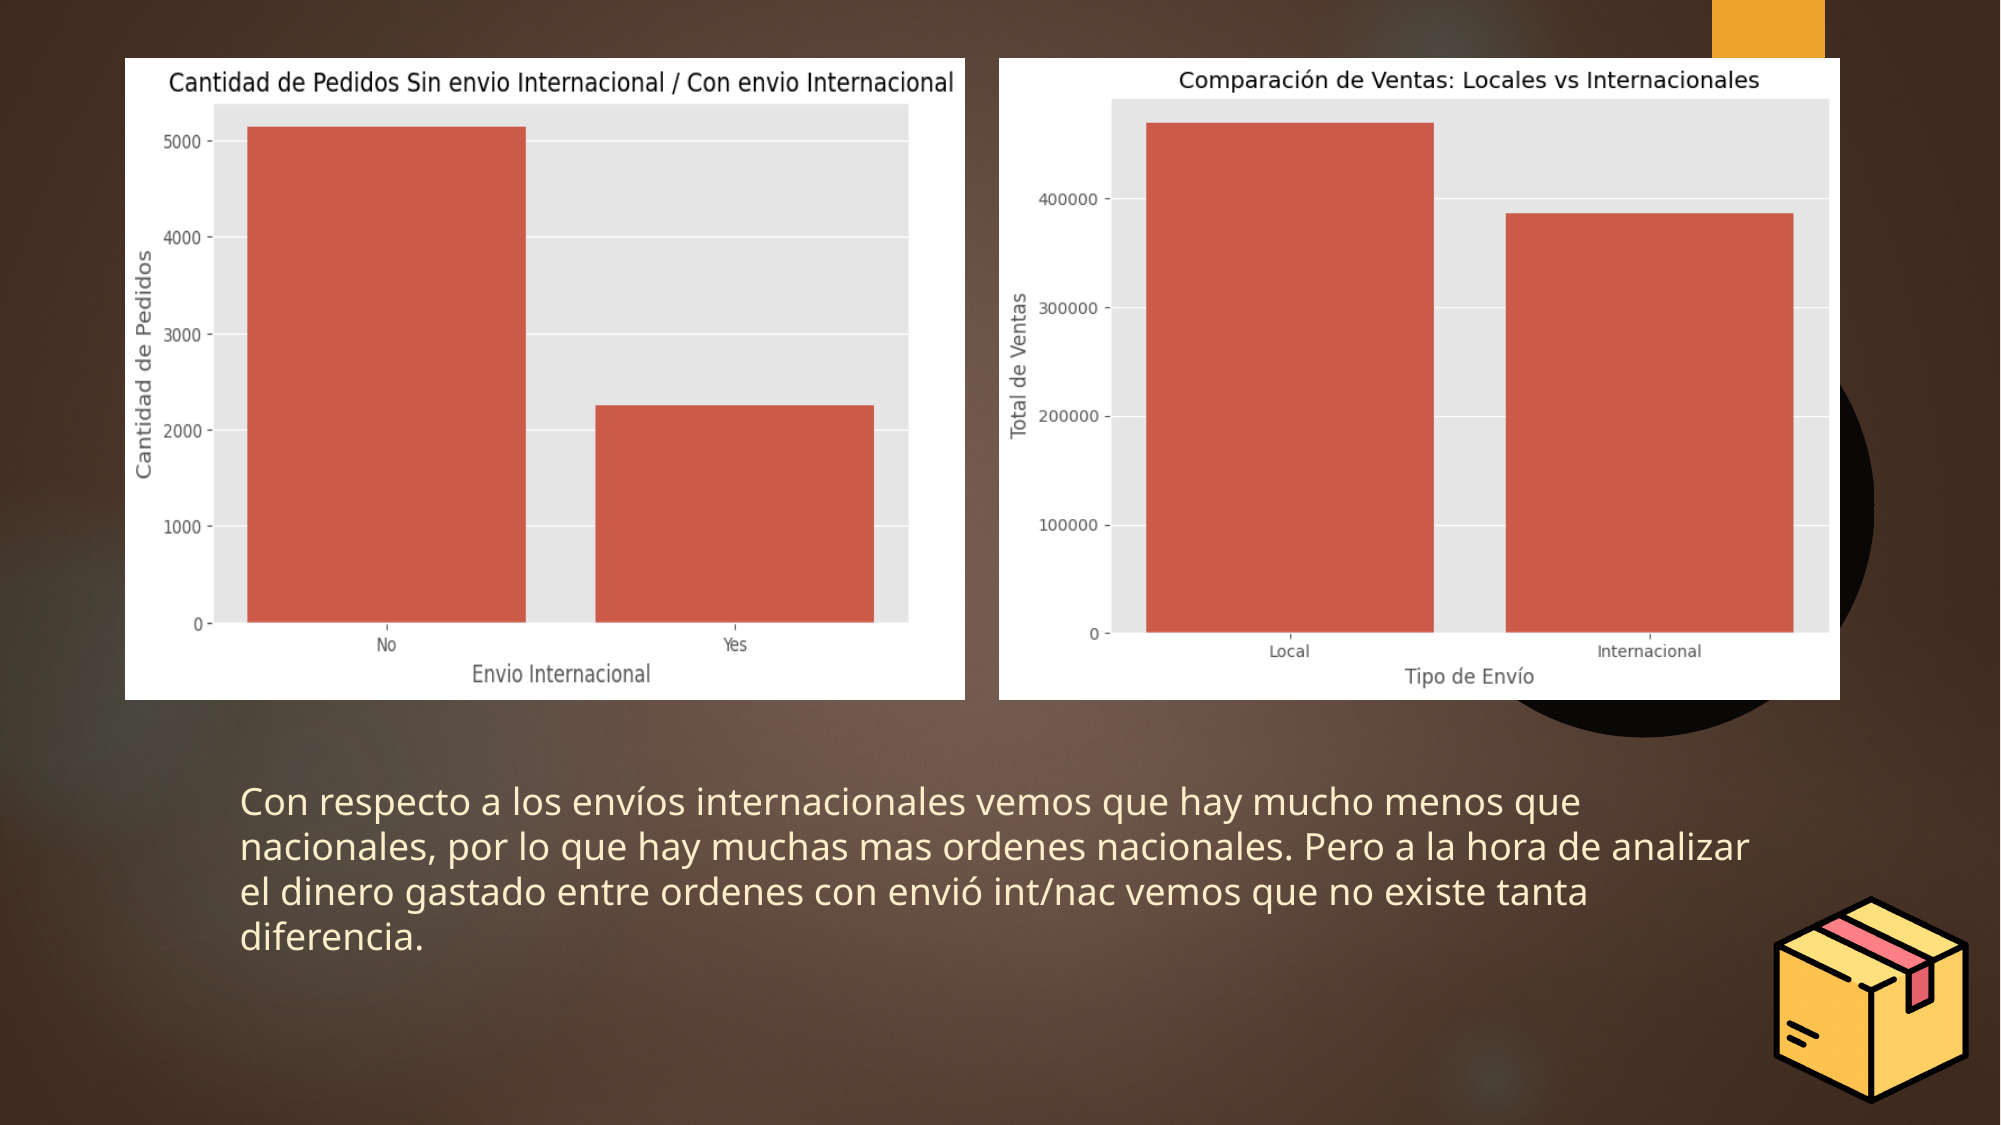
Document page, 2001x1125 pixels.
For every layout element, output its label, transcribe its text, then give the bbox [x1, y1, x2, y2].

picture [125, 58, 965, 700]
title Con respecto a los envíos internacionales vemos que hay mucho menos que nacionales, por lo que hay muchas mas ordenes nacionales. Pero a la hora de analizar el dinero gastado entre ordenes con envió int/nac vemos que no existe tanta diferencia. [224, 770, 1768, 1000]
picture [999, 58, 1840, 700]
picture [1767, 896, 1975, 1104]
